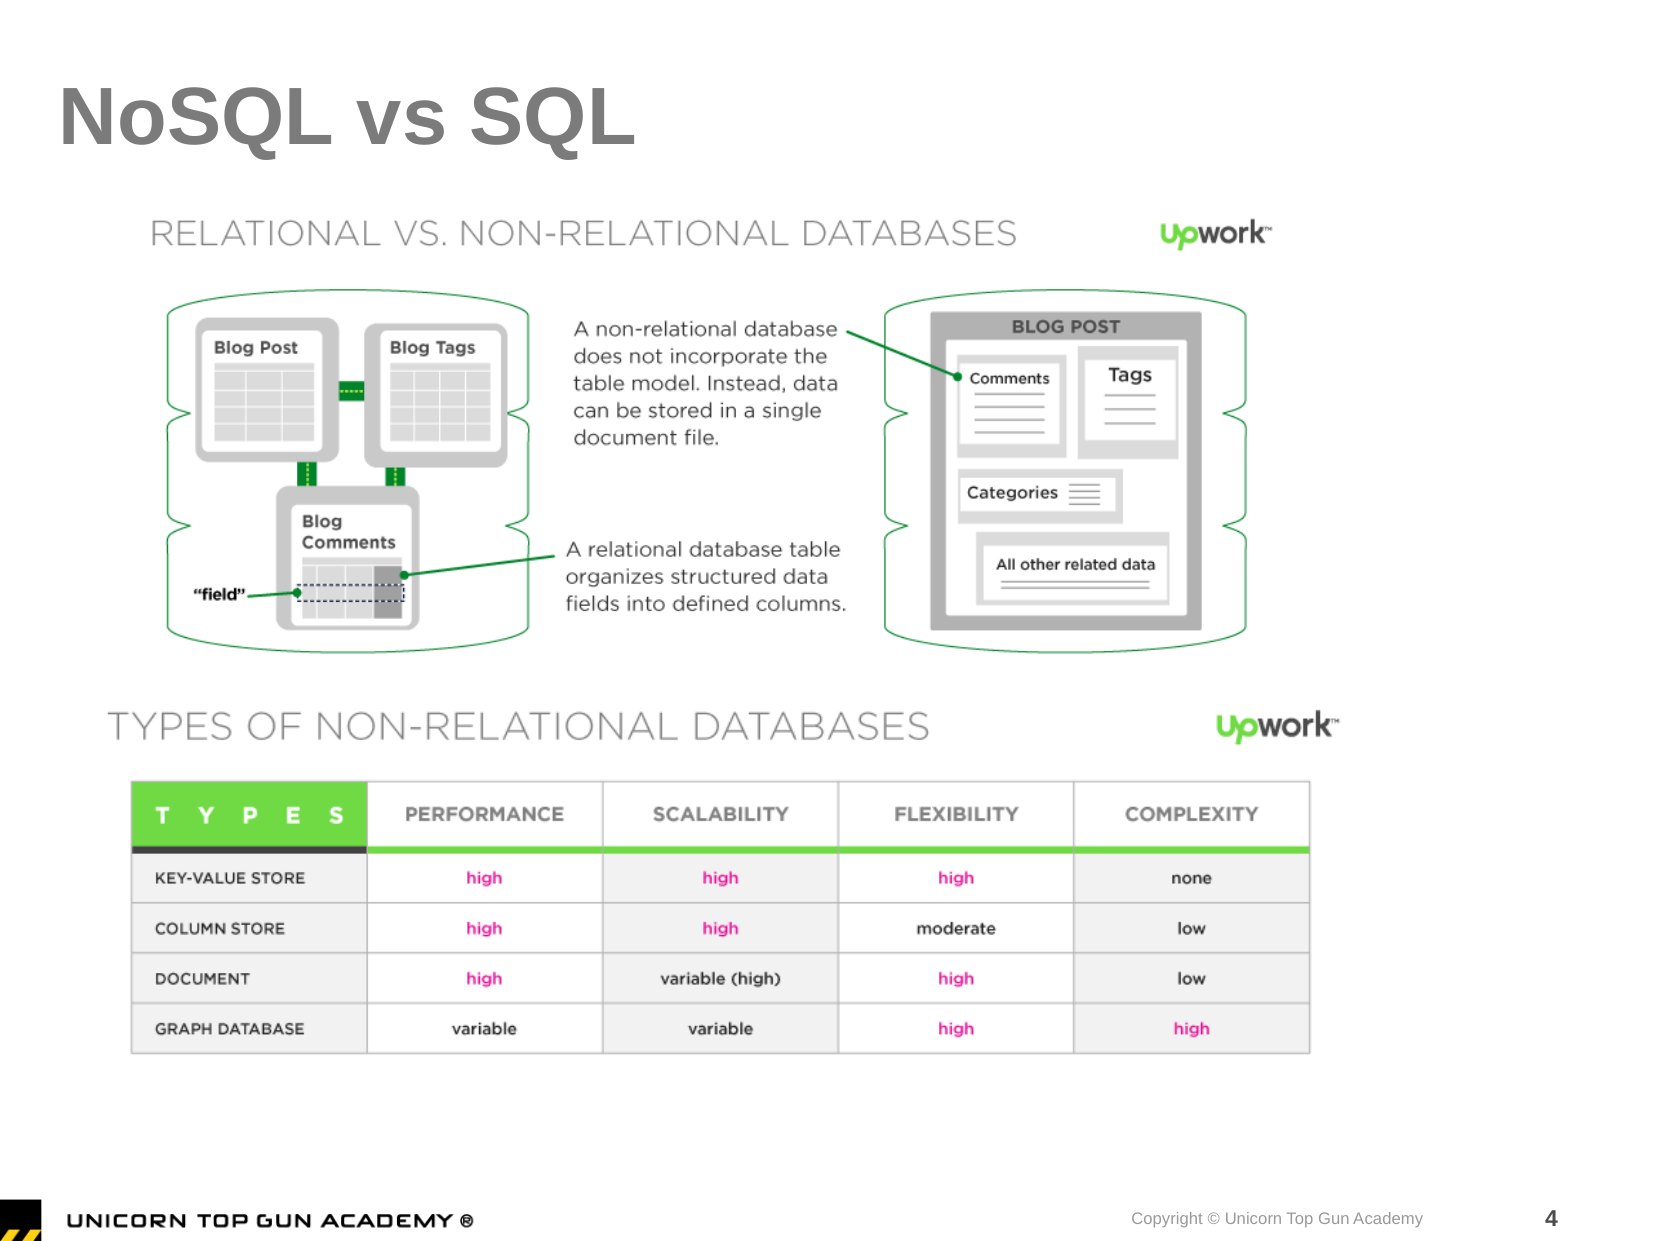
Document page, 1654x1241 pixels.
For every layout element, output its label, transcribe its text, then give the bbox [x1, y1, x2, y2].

title NoSQL vs SQL [59, 17, 1595, 201]
picture [54, 173, 1390, 1111]
